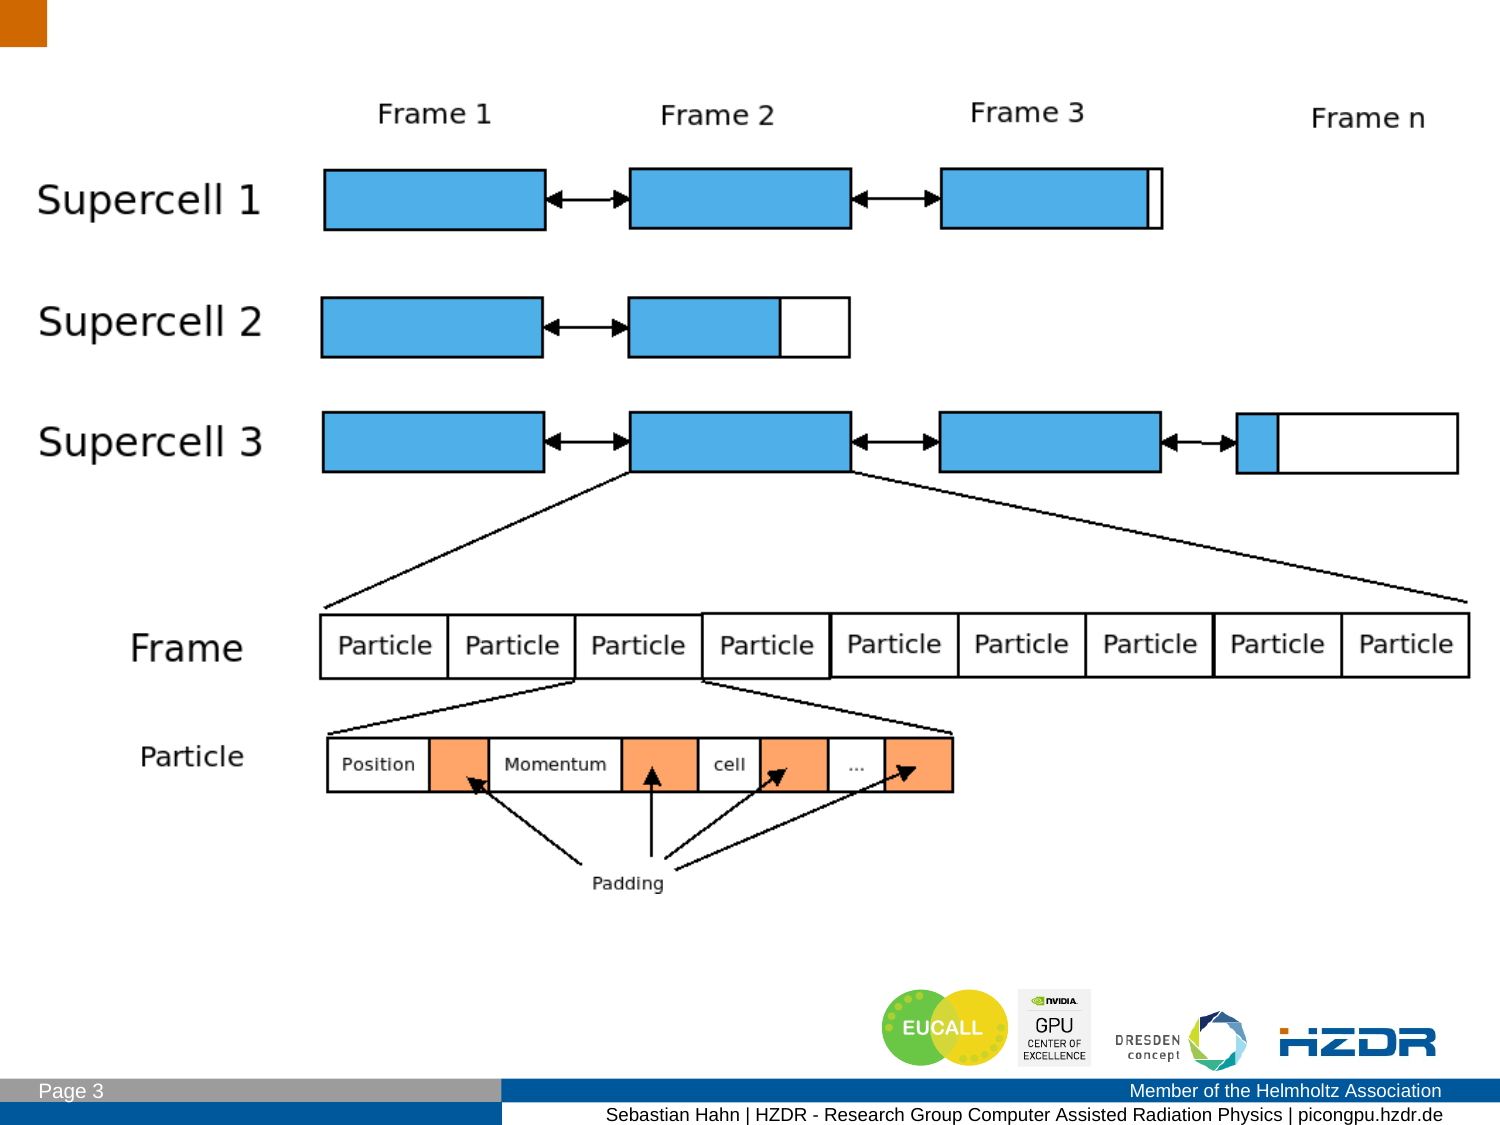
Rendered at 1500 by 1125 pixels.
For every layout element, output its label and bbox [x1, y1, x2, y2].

picture [1257, 1011, 1453, 1073]
picture [874, 980, 1099, 1075]
picture [1116, 1011, 1247, 1071]
picture [35, 94, 1472, 894]
